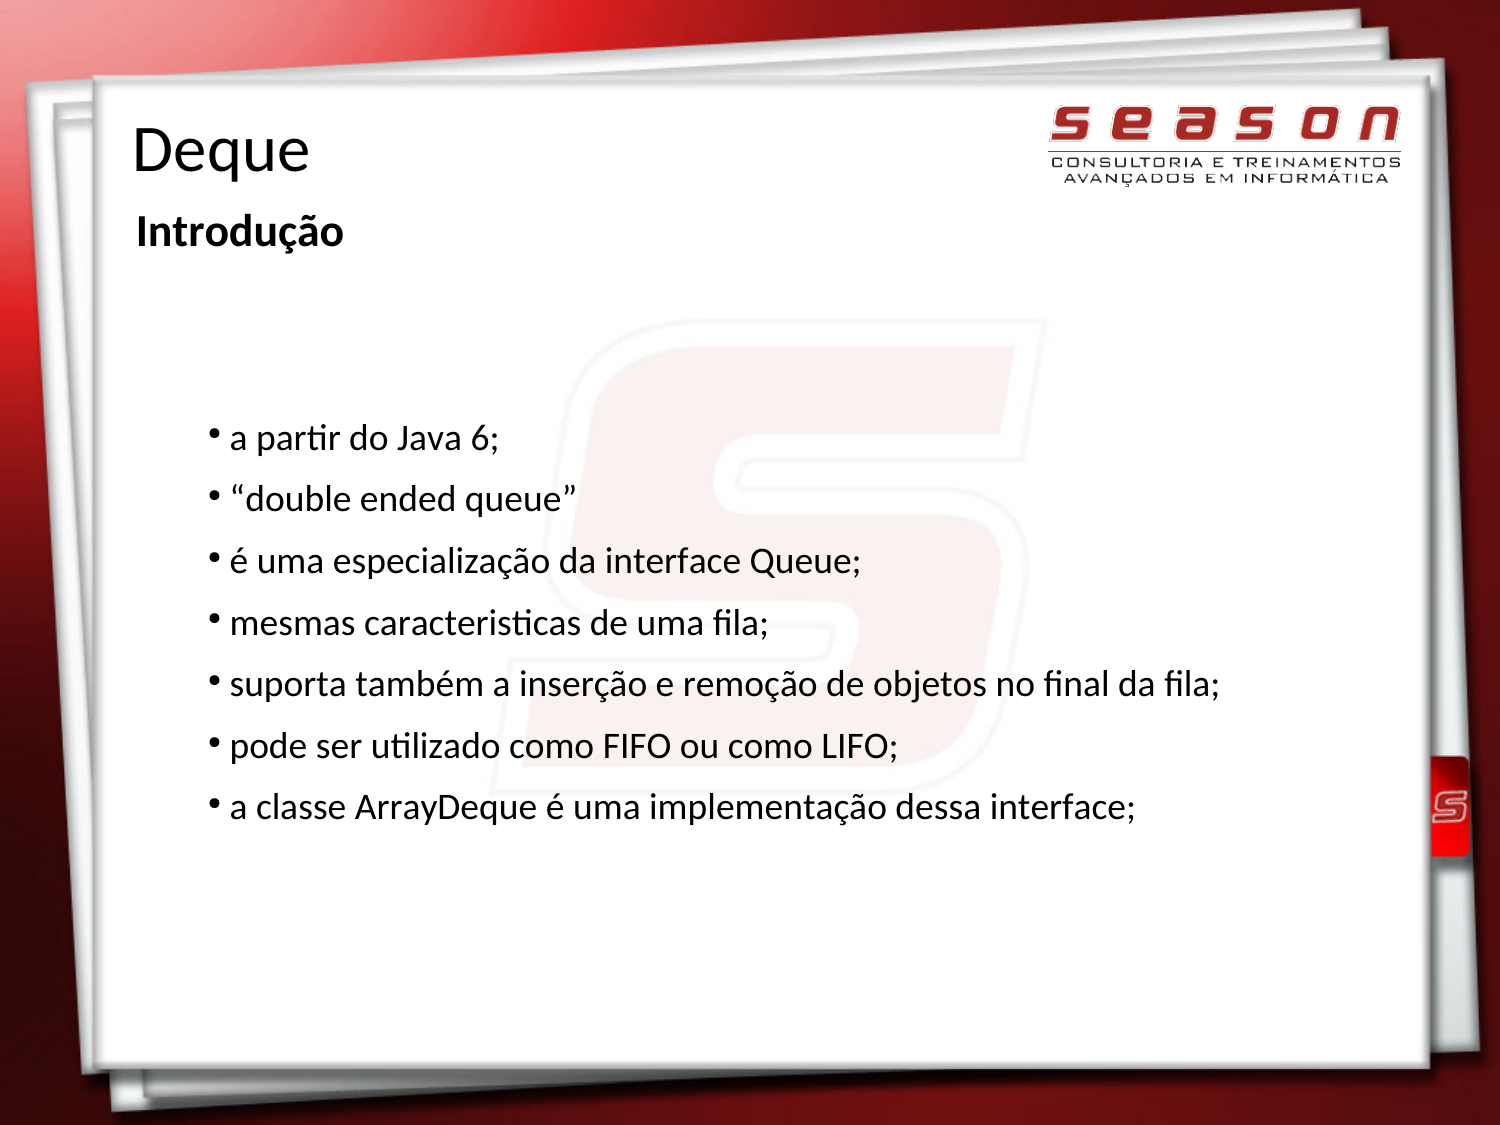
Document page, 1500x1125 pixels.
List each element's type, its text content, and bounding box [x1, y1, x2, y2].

picture [0, 0, 1500, 1125]
text_box Introdução [135, 200, 1246, 256]
title Deque [118, 33, 1394, 257]
text_box a partir do Java 6; “double ended queue” é uma especialização da interface Queue; mesmas caracteristicas de uma fila; suporta também a inserção e remoção de objetos no final da fila; pode ser utilizado como FIFO ou como LIFO; a classe ArrayDeque é uma implementação dessa interface; [207, 318, 1328, 922]
